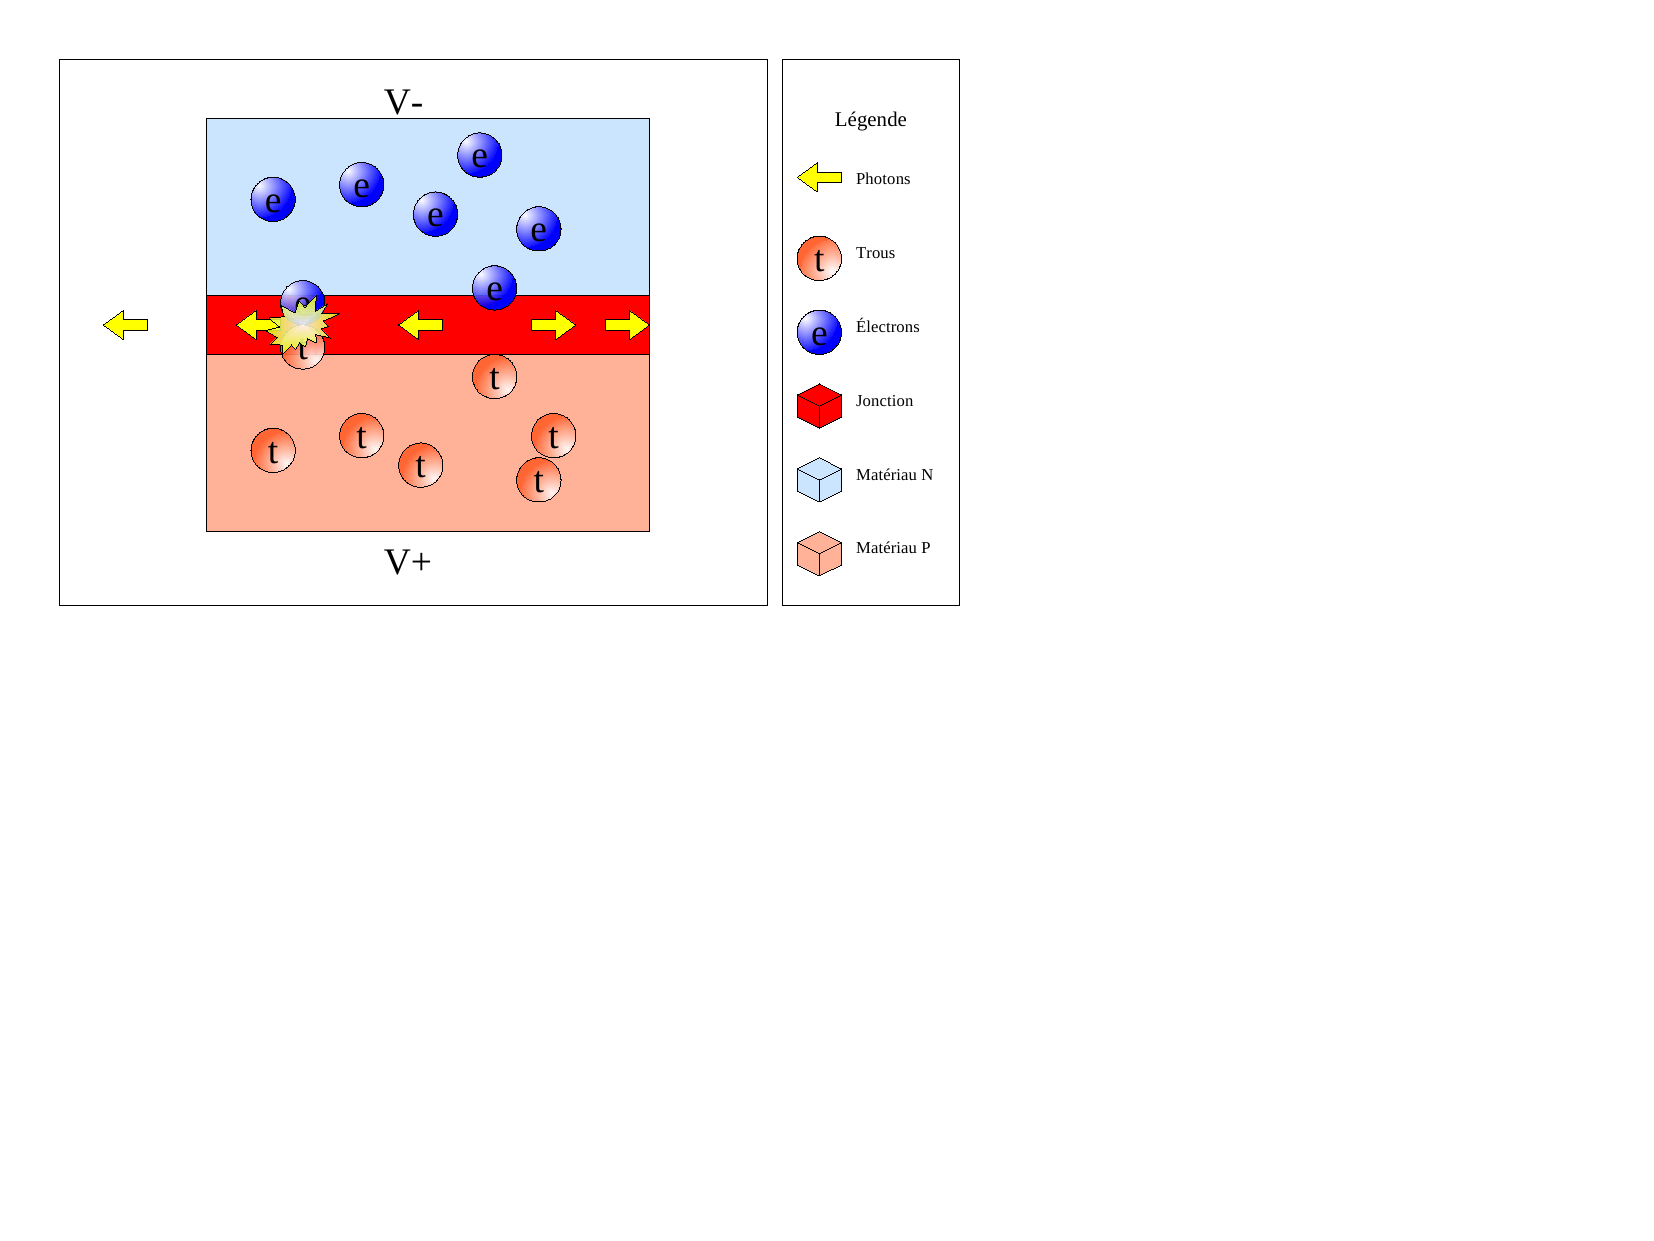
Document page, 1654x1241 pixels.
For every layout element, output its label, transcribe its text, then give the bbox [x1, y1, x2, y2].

text_box t [339, 413, 384, 458]
text_box [59, 59, 768, 606]
text_box e [797, 310, 842, 355]
text_box e [516, 206, 562, 251]
text_box [797, 162, 842, 192]
text_box [797, 457, 841, 502]
text_box e [472, 265, 517, 311]
text_box V+ [369, 533, 488, 592]
text_box t [280, 335, 325, 370]
text_box Photons [841, 162, 960, 236]
text_box e [457, 132, 502, 178]
text_box e [413, 191, 458, 237]
text_box e [339, 162, 384, 207]
text_box e [280, 280, 325, 312]
text_box t [531, 413, 576, 458]
text_box t [472, 354, 517, 399]
text_box Électrons [841, 310, 960, 531]
text_box t [797, 236, 842, 281]
text_box Légende [782, 59, 960, 606]
text_box t [516, 457, 562, 502]
text_box V- [369, 73, 488, 132]
text_box e [250, 177, 296, 222]
text_box [797, 531, 841, 576]
text_box t [405, 450, 443, 488]
text_box Matériau P [841, 531, 960, 606]
text_box t [250, 428, 296, 473]
text_box [797, 383, 841, 429]
text_box t [398, 442, 433, 477]
text_box Trous [841, 236, 960, 310]
